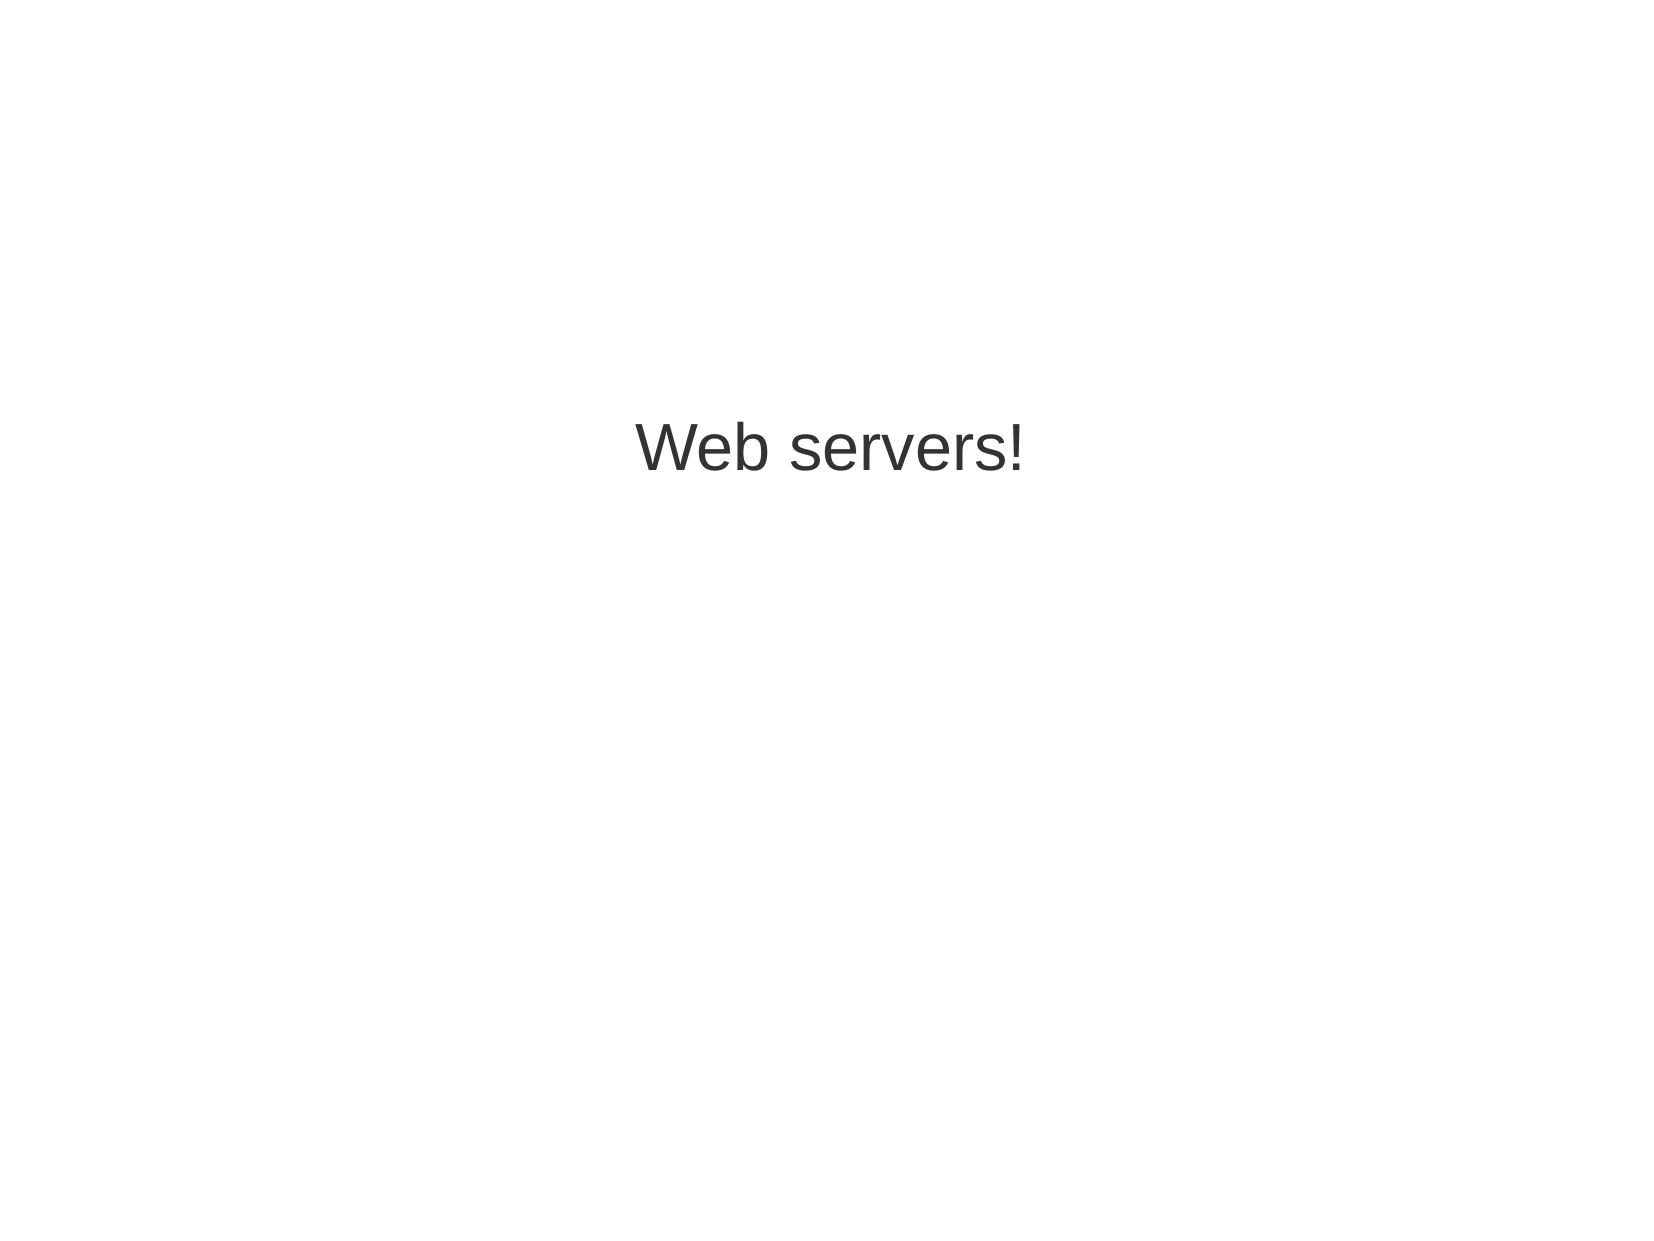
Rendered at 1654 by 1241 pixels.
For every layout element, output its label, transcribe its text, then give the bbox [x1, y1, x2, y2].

subtitle Web servers! [86, 75, 1576, 1120]
